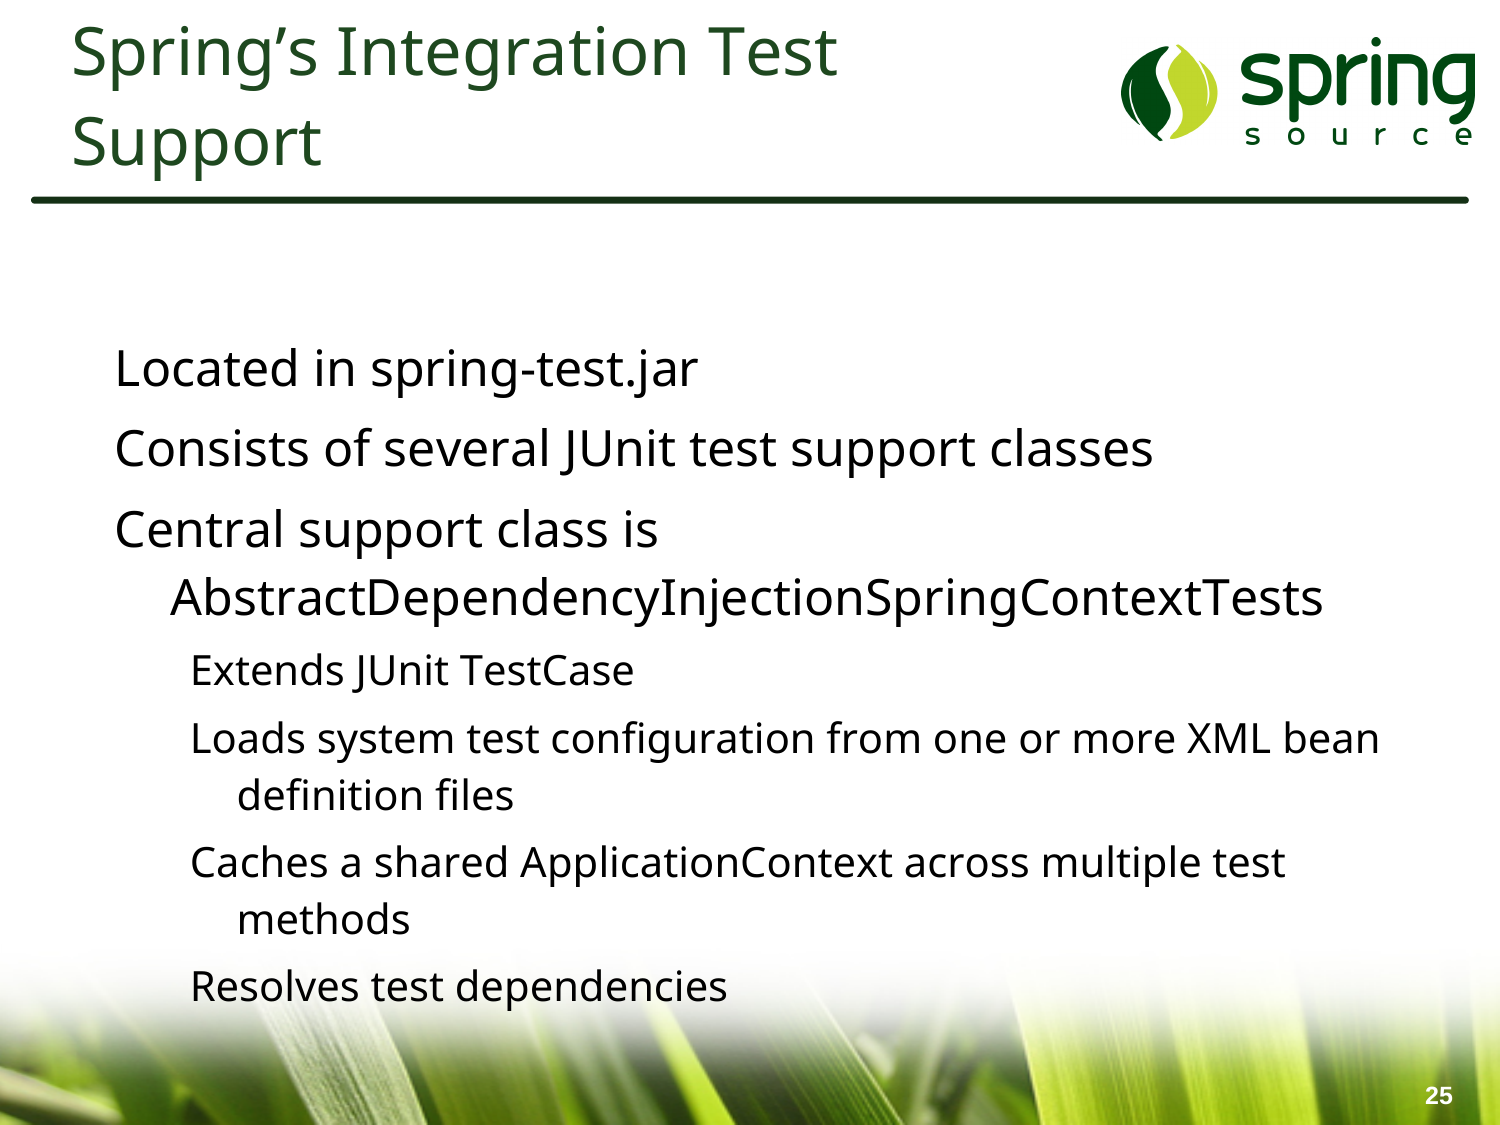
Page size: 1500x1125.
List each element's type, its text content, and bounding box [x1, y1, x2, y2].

picture [1121, 37, 1475, 145]
title Spring’s Integration Test Support [56, 5, 1089, 184]
list Located in spring-test.jar Consists of several JUnit test support classes Central support class is AbstractDependencyInjectionSpringContextTests Extends JUnit TestCase Loads system test configuration from one or more XML bean definition files Caches a shared ApplicationContext across multiple test methods Resolves test dependencies [99, 324, 1463, 1001]
picture [0, 944, 1500, 1125]
